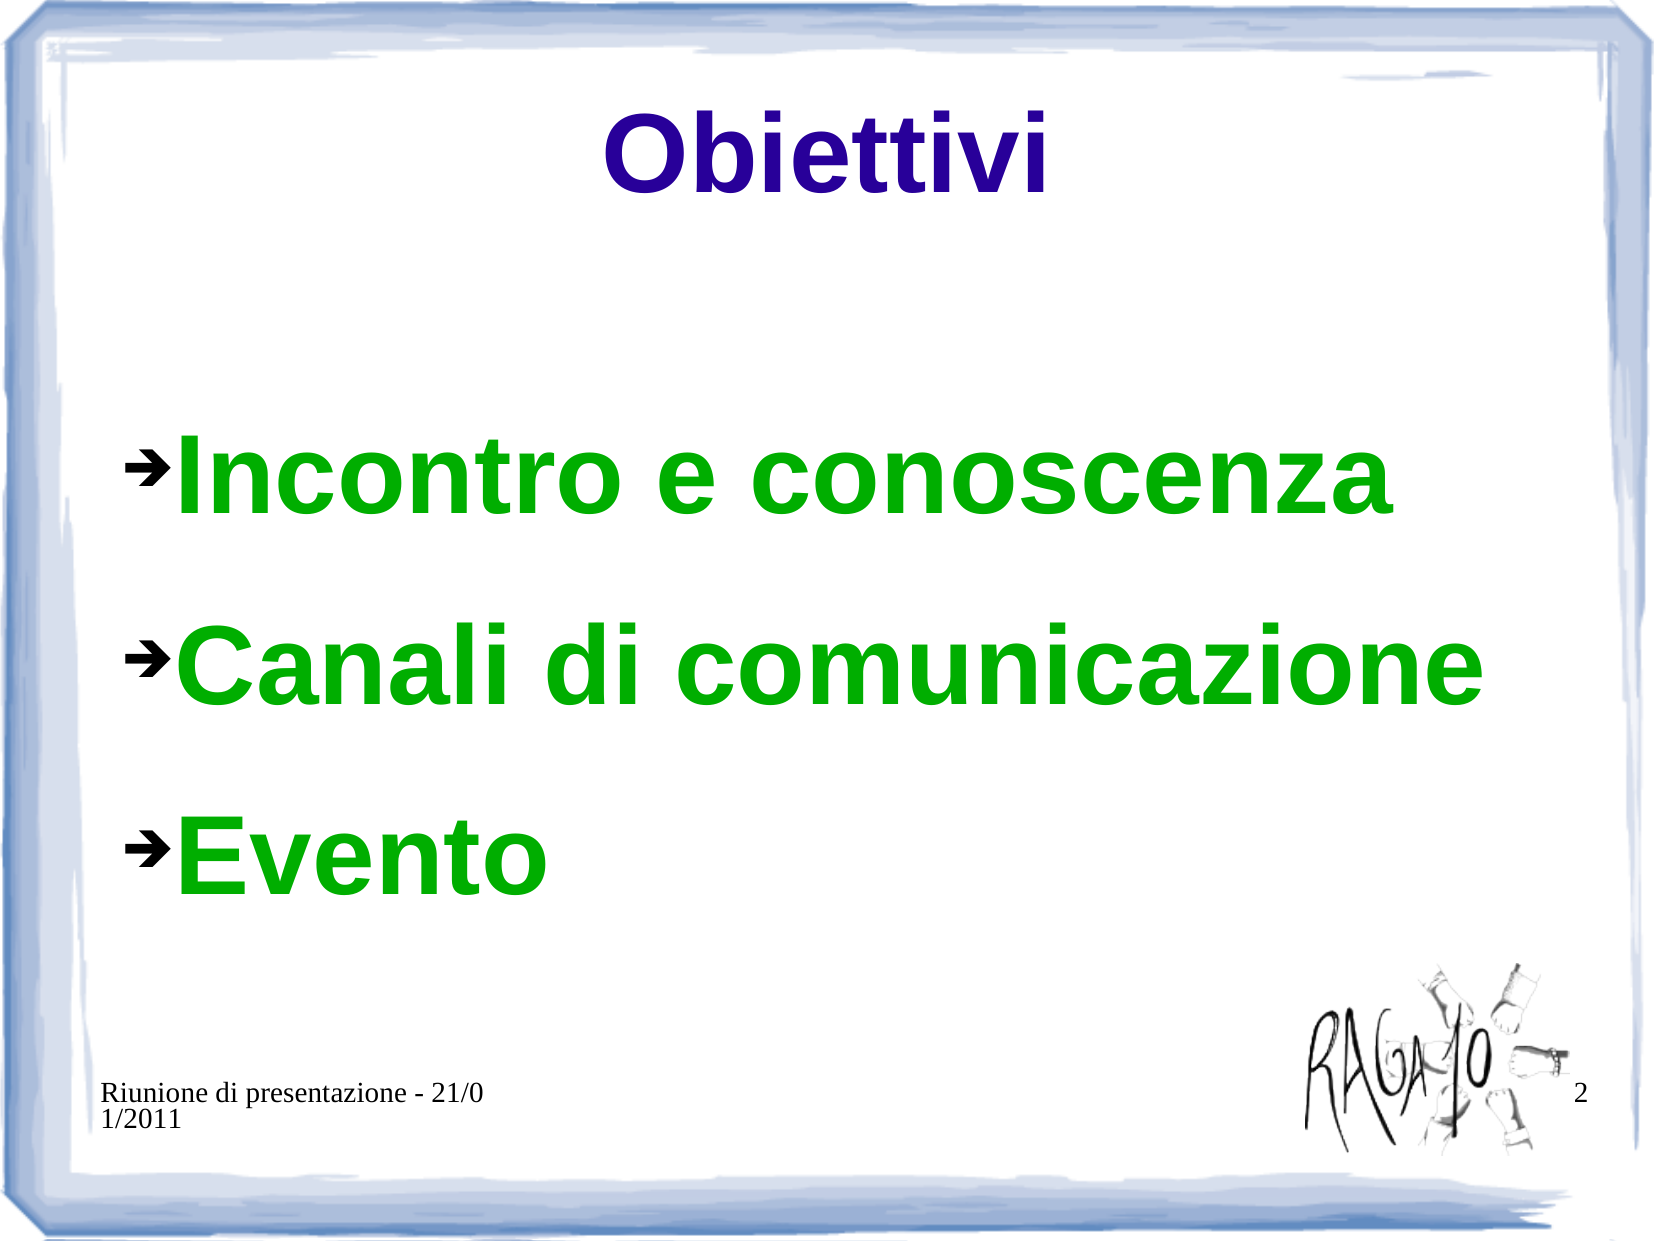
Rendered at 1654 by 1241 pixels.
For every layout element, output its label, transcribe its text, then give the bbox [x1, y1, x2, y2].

picture [0, 0, 1654, 1241]
title Obiettivi [82, 49, 1571, 257]
subtitle Incontro e conoscenza Canali di comunicazione Evento [121, 411, 1654, 919]
